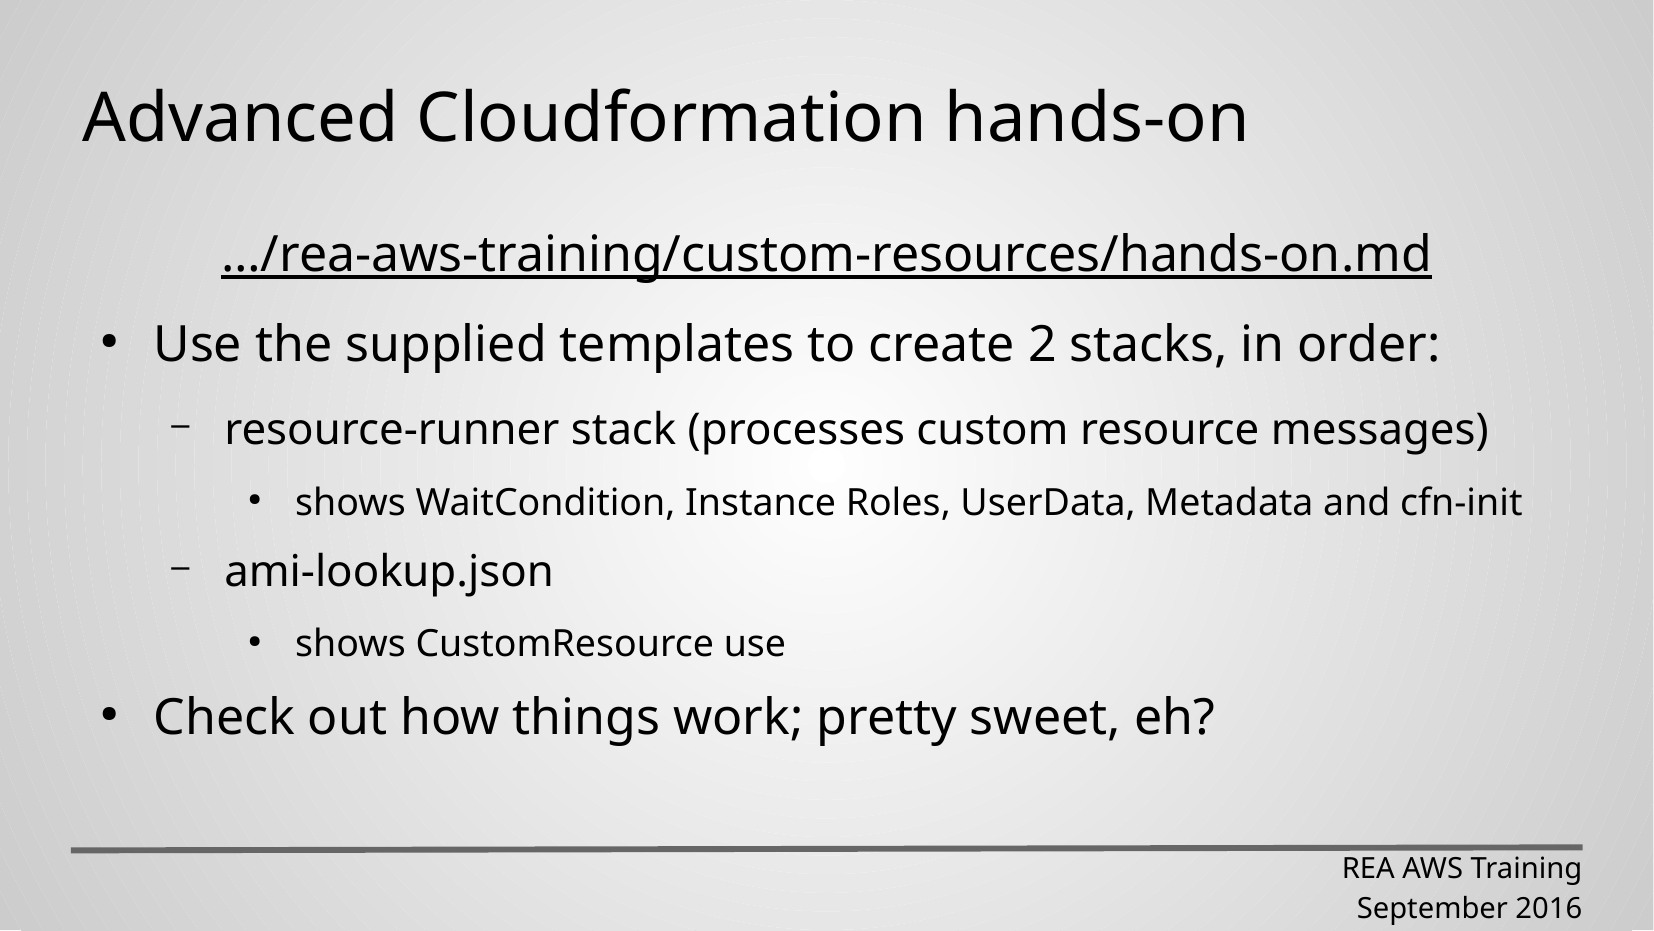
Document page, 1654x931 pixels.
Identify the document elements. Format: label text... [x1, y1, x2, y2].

title Advanced Cloudformation hands-on [82, 37, 1571, 193]
list …/rea-aws-training/custom-resources/hands-on.md Use the supplied templates to create 2 stacks, in order: resource-runner stack (processes custom resource messages) shows WaitCondition, Instance Roles, UserData, Metadata and cfn-init ami-lookup.json shows CustomResource use Check out how things work; pretty sweet, eh? [82, 217, 1571, 827]
